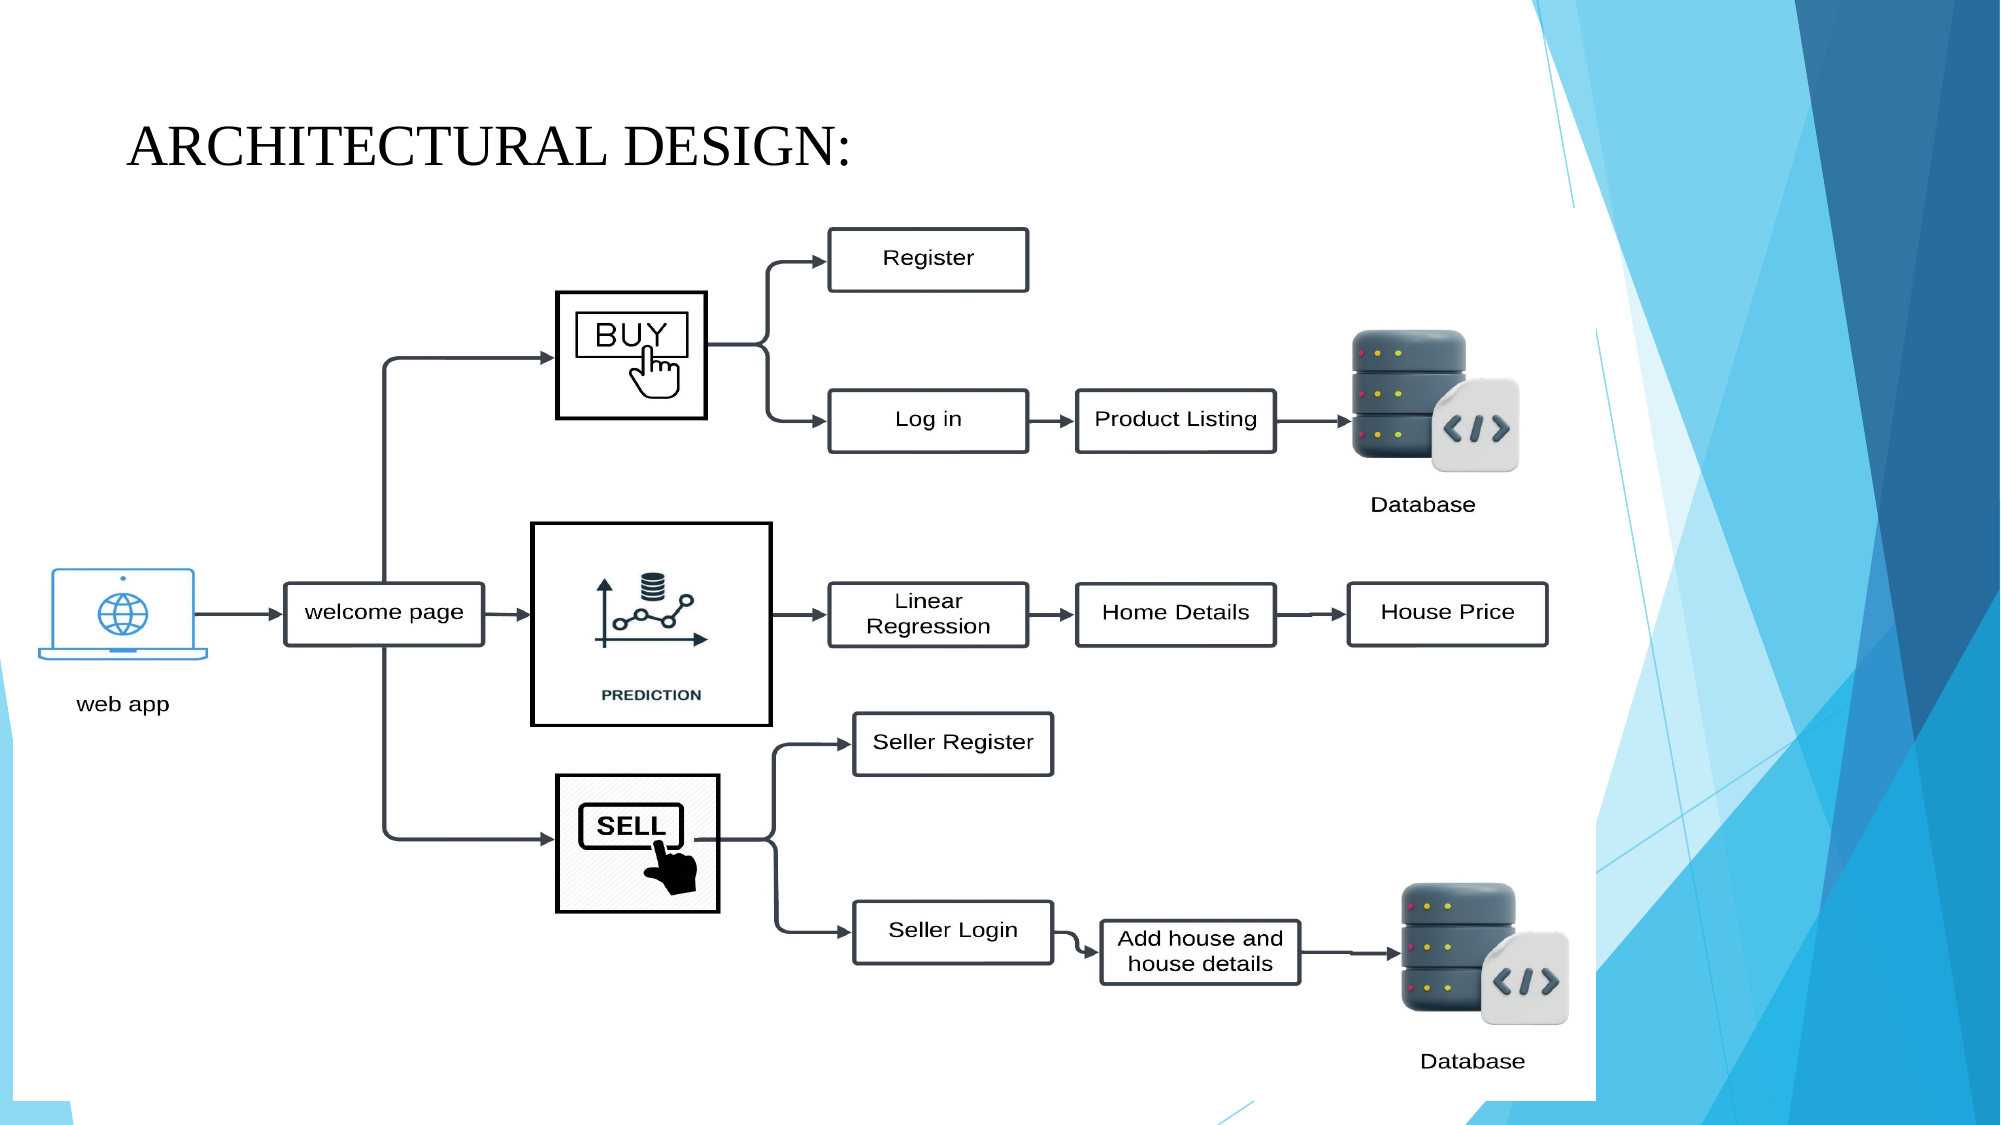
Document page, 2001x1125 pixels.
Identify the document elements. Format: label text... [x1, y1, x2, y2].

picture [13, 208, 1596, 1101]
title ARCHITECTURAL DESIGN: [111, 99, 1522, 208]
